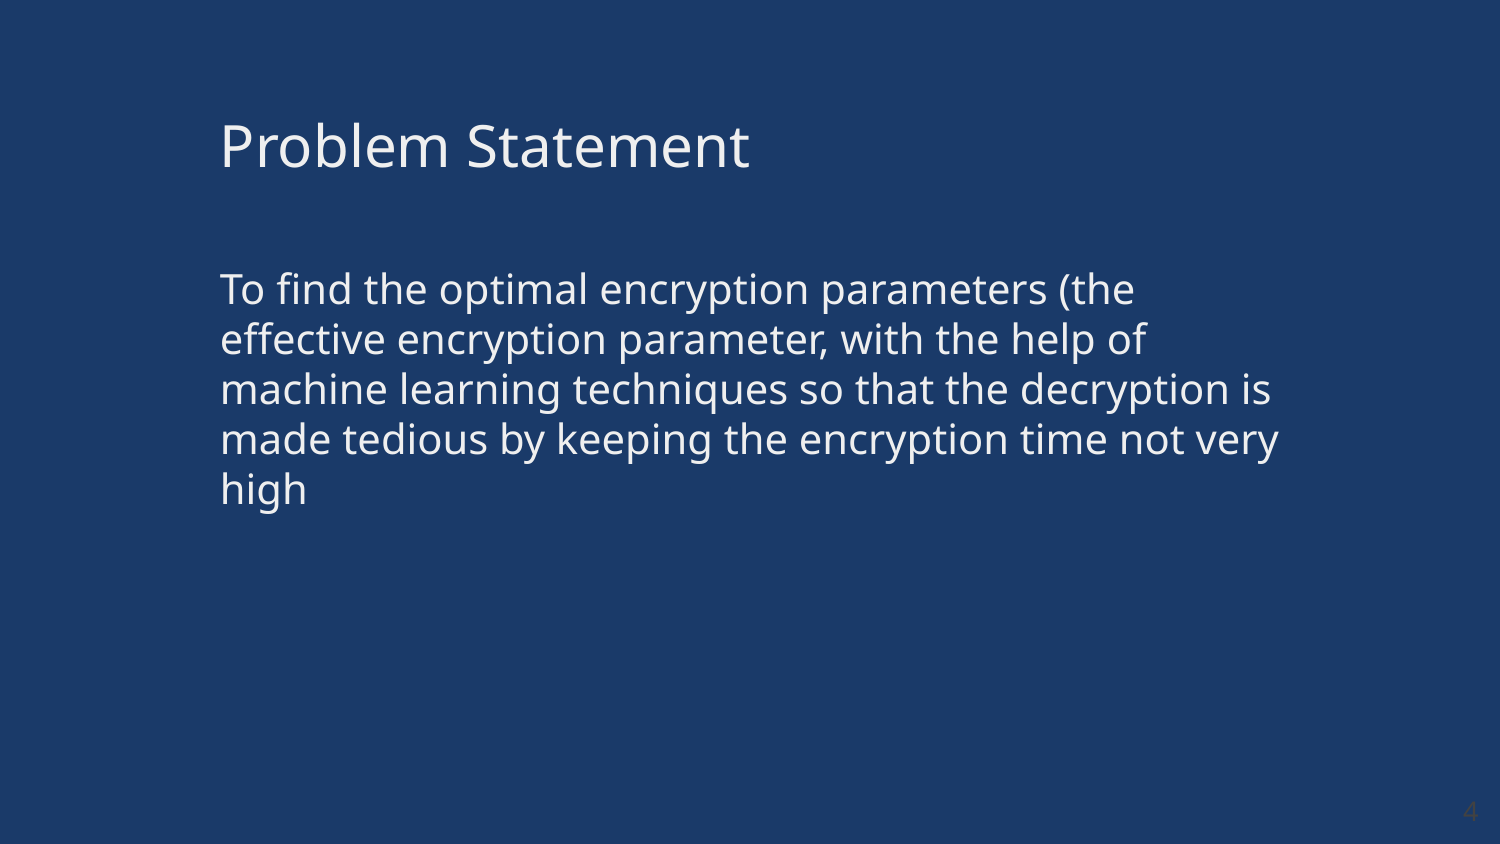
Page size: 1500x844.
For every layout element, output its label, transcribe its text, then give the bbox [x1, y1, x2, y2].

text_box Problem Statement [219, 73, 1420, 215]
slide_number <number> [1403, 779, 1494, 844]
text_box To find the optimal encryption parameters (the effective encryption parameter, with the help of machine learning techniques so that the decryption is made tedious by keeping the encryption time not very high [219, 262, 1300, 687]
